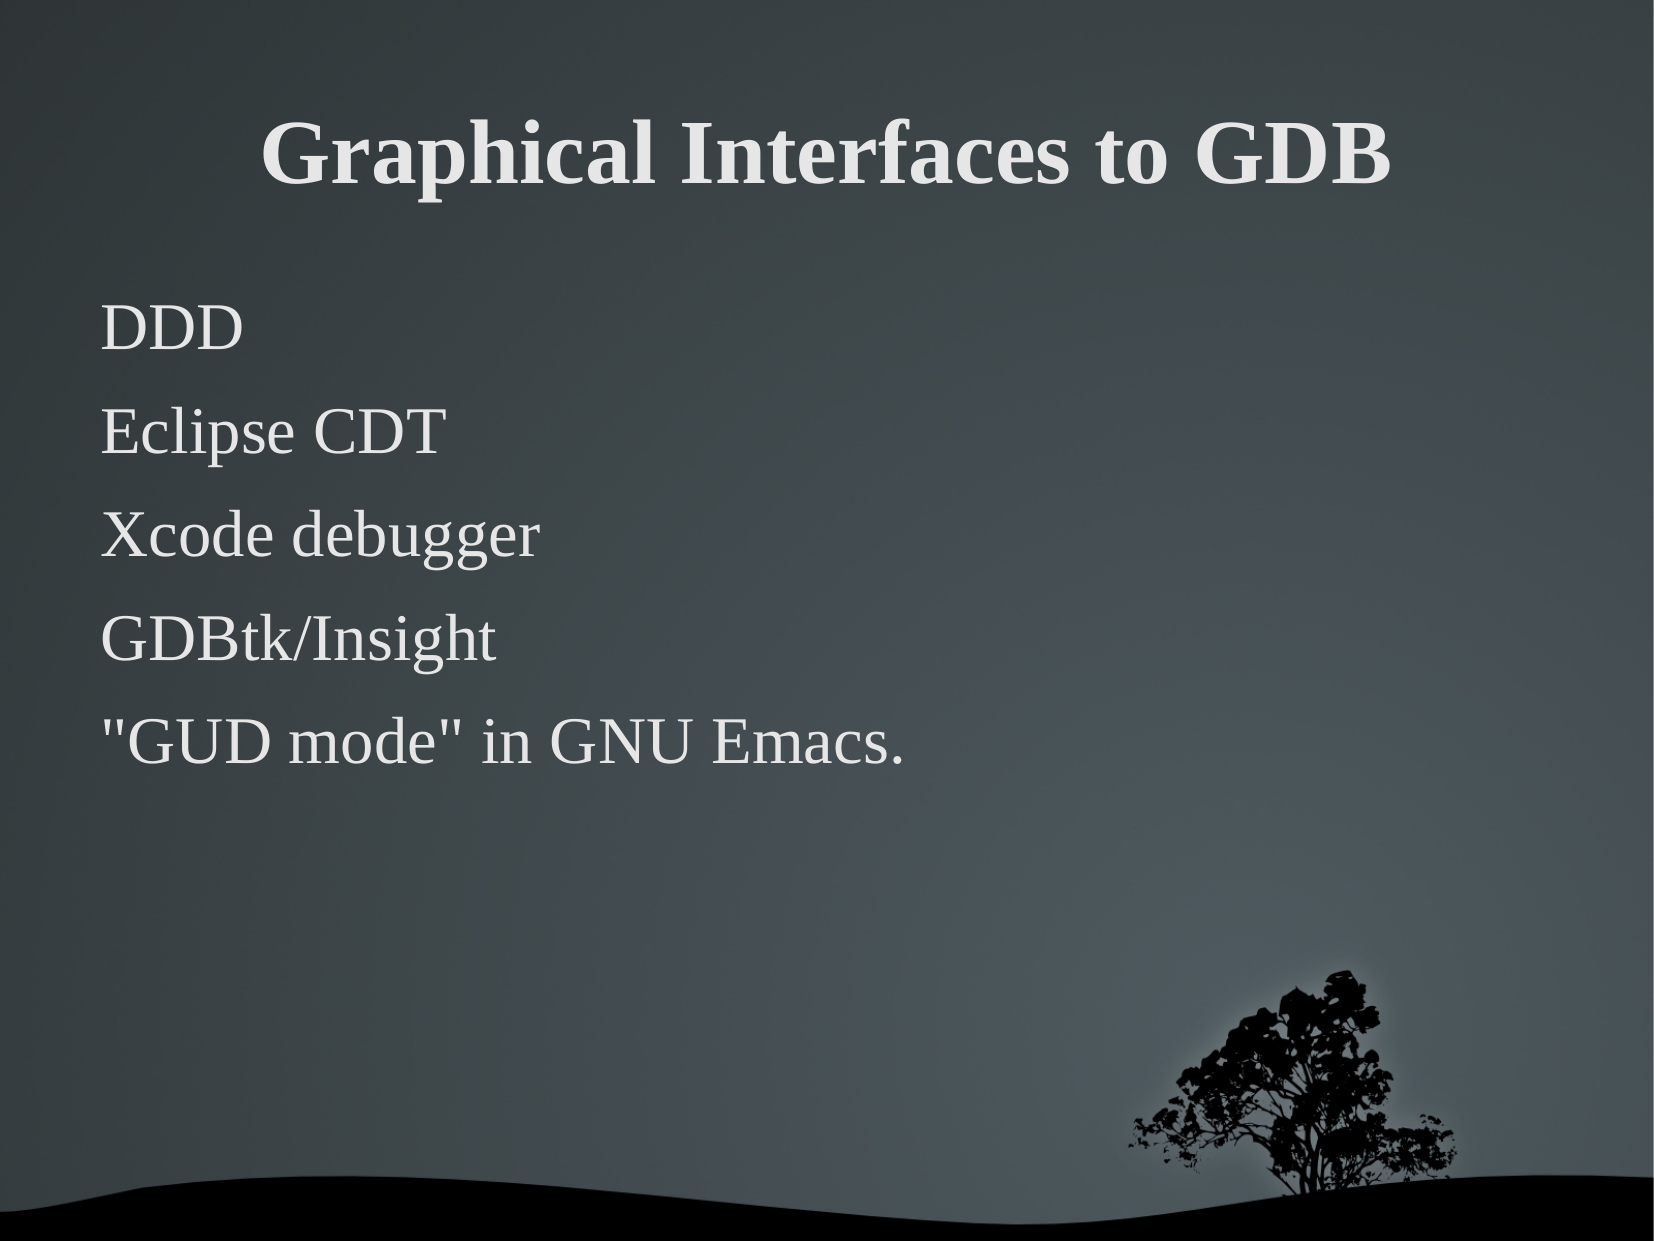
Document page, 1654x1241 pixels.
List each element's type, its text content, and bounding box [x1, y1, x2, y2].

picture [0, 0, 1654, 1241]
title Graphical Interfaces to GDB [82, 56, 1571, 250]
list DDD Eclipse CDT Xcode debugger GDBtk/Insight "GUD mode" in GNU Emacs. [82, 290, 1571, 1094]
